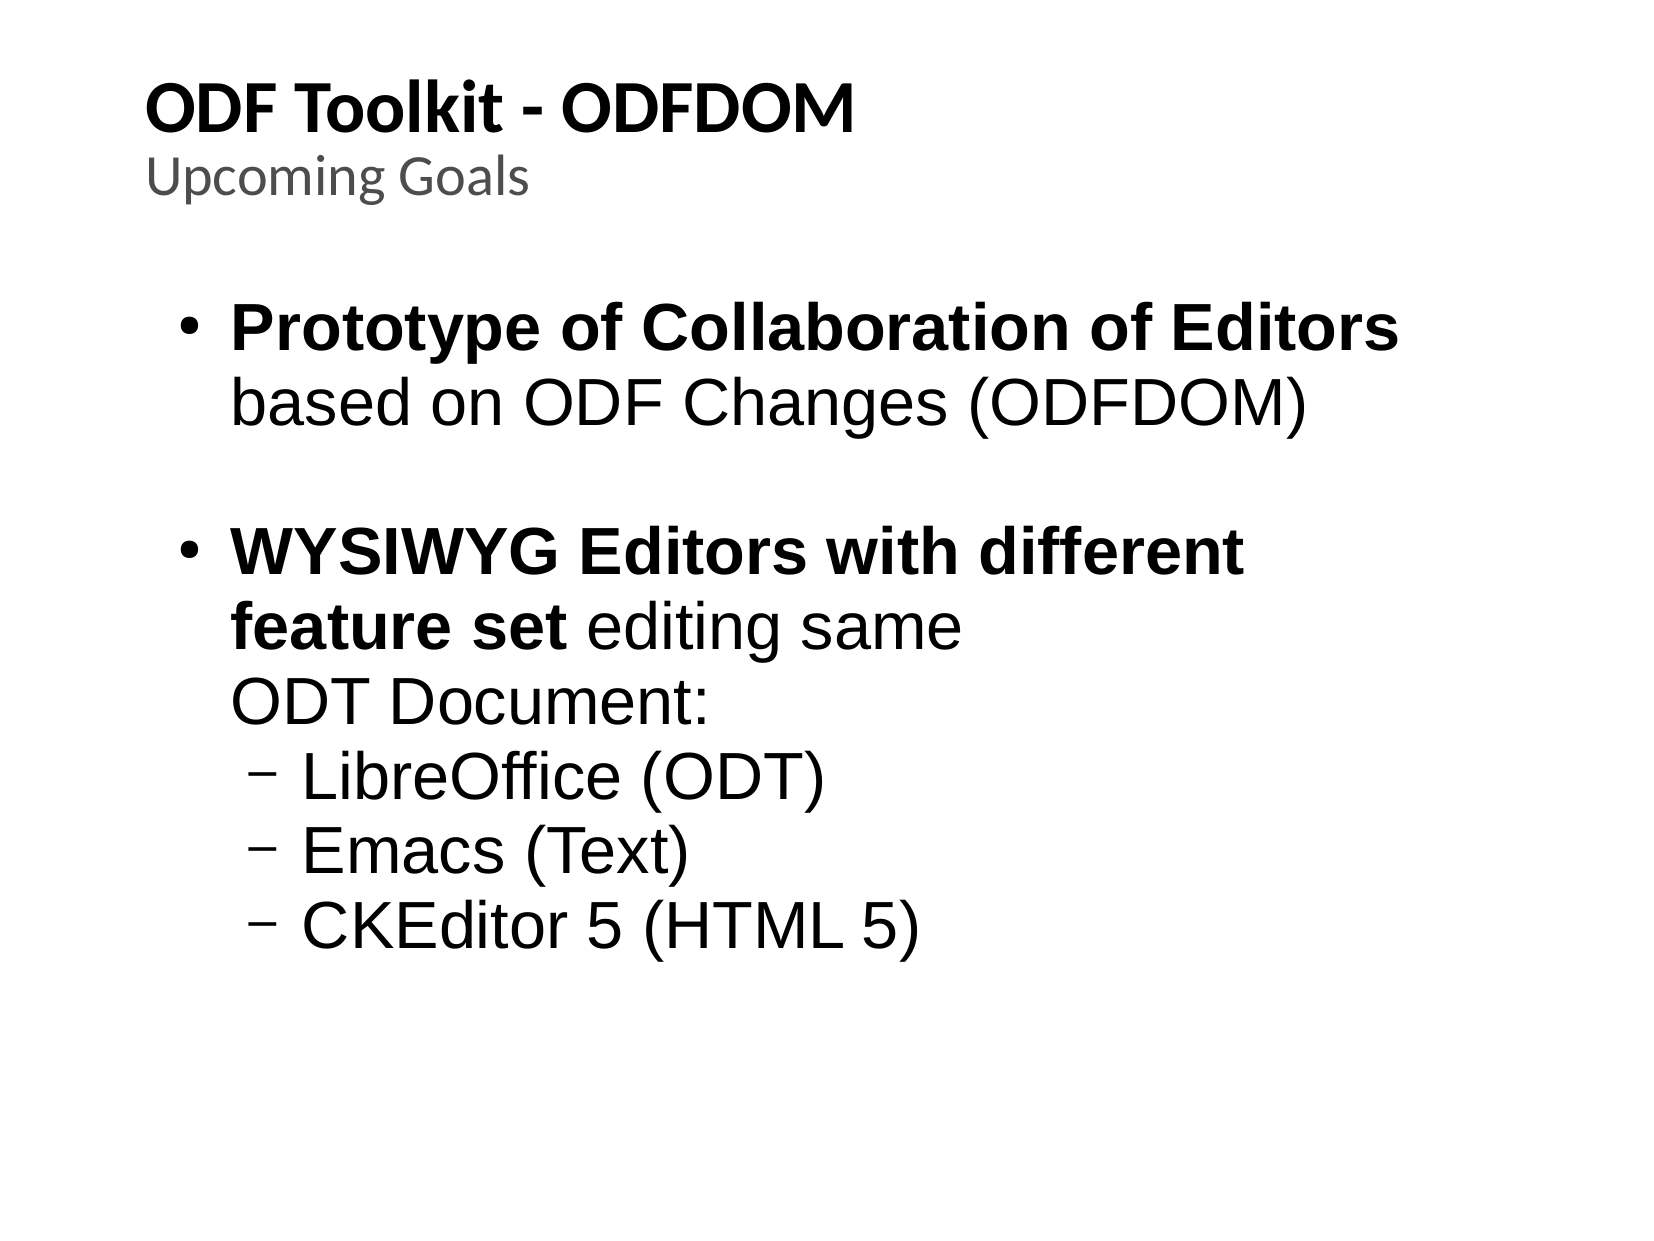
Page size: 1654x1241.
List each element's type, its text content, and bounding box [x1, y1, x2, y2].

title ODF Toolkit - ODFDOM Upcoming Goals [145, 67, 1388, 220]
text_box Prototype of Collaboration of Editors based on ODF Changes (ODFDOM) WYSIWYG Editors with different feature set editing same ODT Document: LibreOffice (ODT) Emacs (Text) CKEditor 5 (HTML 5) [145, 282, 1423, 1046]
